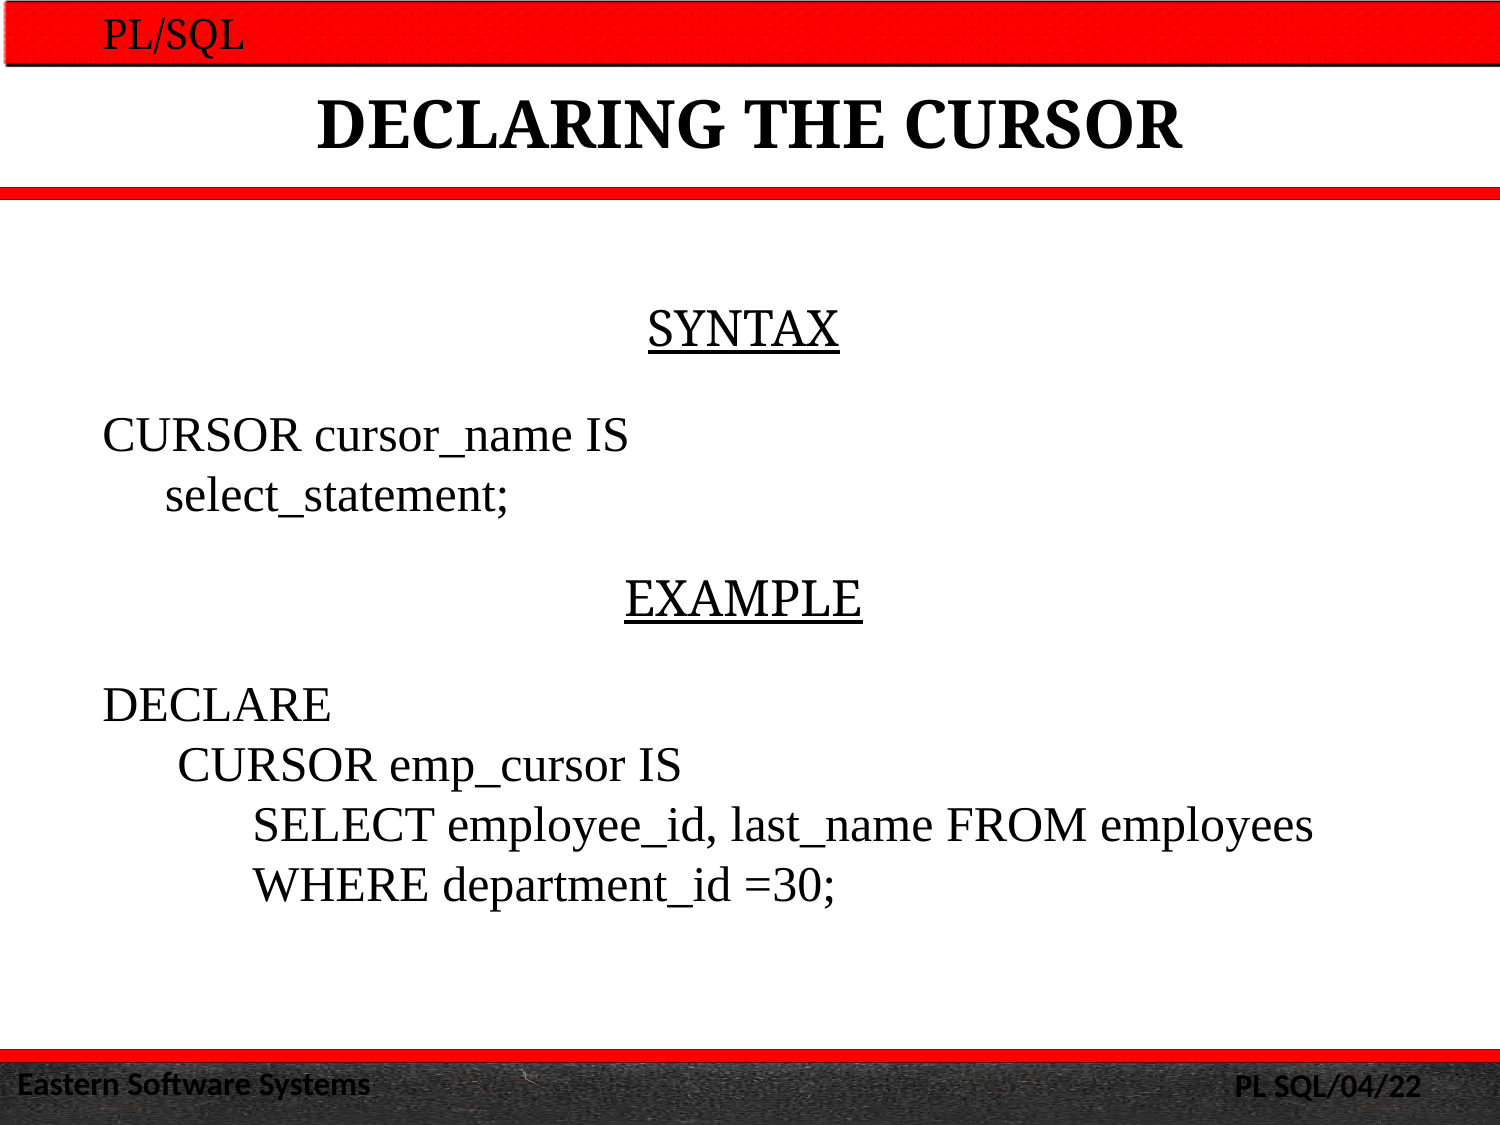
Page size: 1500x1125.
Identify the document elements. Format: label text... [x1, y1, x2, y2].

picture [0, 187, 1500, 200]
text_box PL/SQL [87, 0, 288, 65]
text_box SYNTAX CURSOR cursor_name IS select_statement; EXAMPLE DECLARE CURSOR emp_cursor IS SELECT employee_id, last_name FROM employees WHERE department_id =30; [87, 288, 1400, 919]
text_box DECLARING THE CURSOR [0, 74, 1500, 170]
text_box PL SQL/04/22 [379, 1056, 1500, 1125]
picture [0, 0, 1500, 69]
picture [0, 1049, 1500, 1125]
text_box Eastern Software Systems [2, 1054, 394, 1110]
